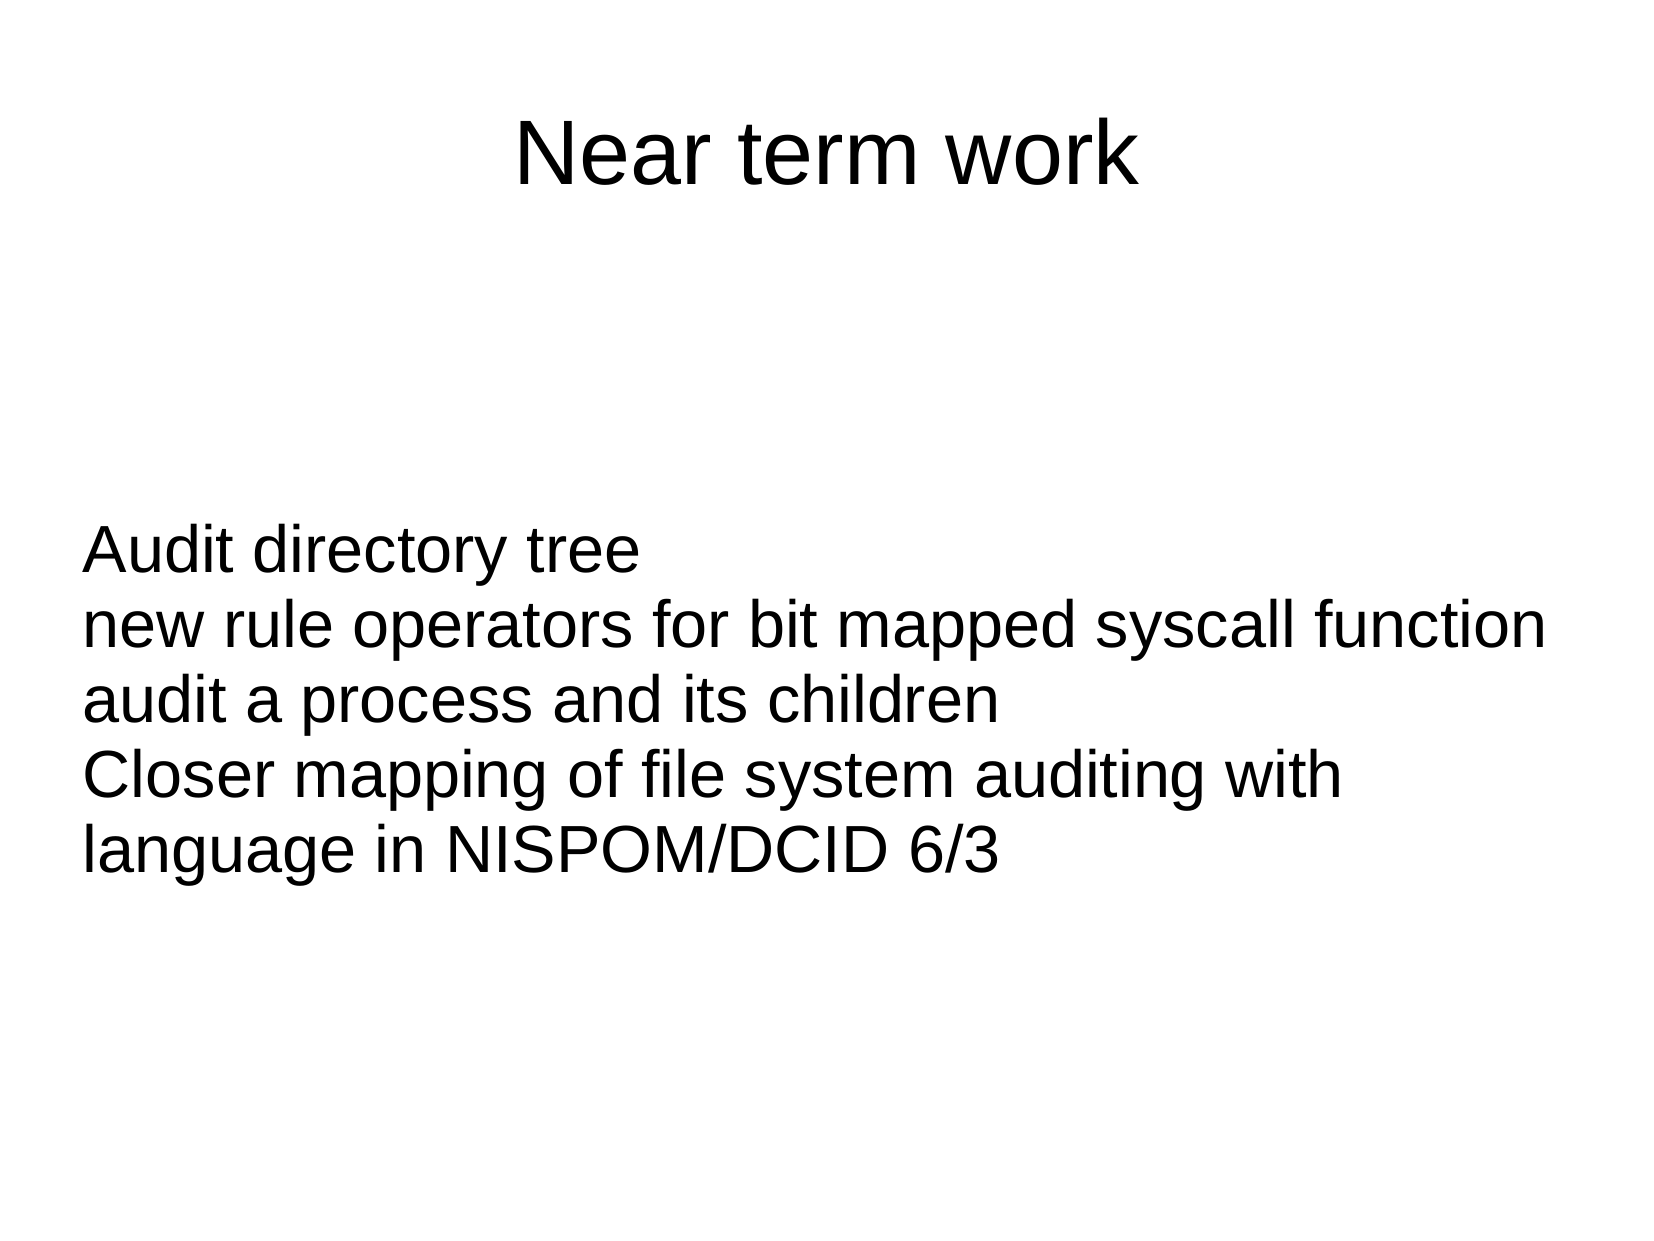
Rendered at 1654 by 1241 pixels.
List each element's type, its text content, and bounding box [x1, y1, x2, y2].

title Near term work [82, 56, 1571, 250]
subtitle Audit directory tree new rule operators for bit mapped syscall function audit a process and its children Closer mapping of file system auditing with language in NISPOM/DCID 6/3 [82, 297, 1571, 1102]
